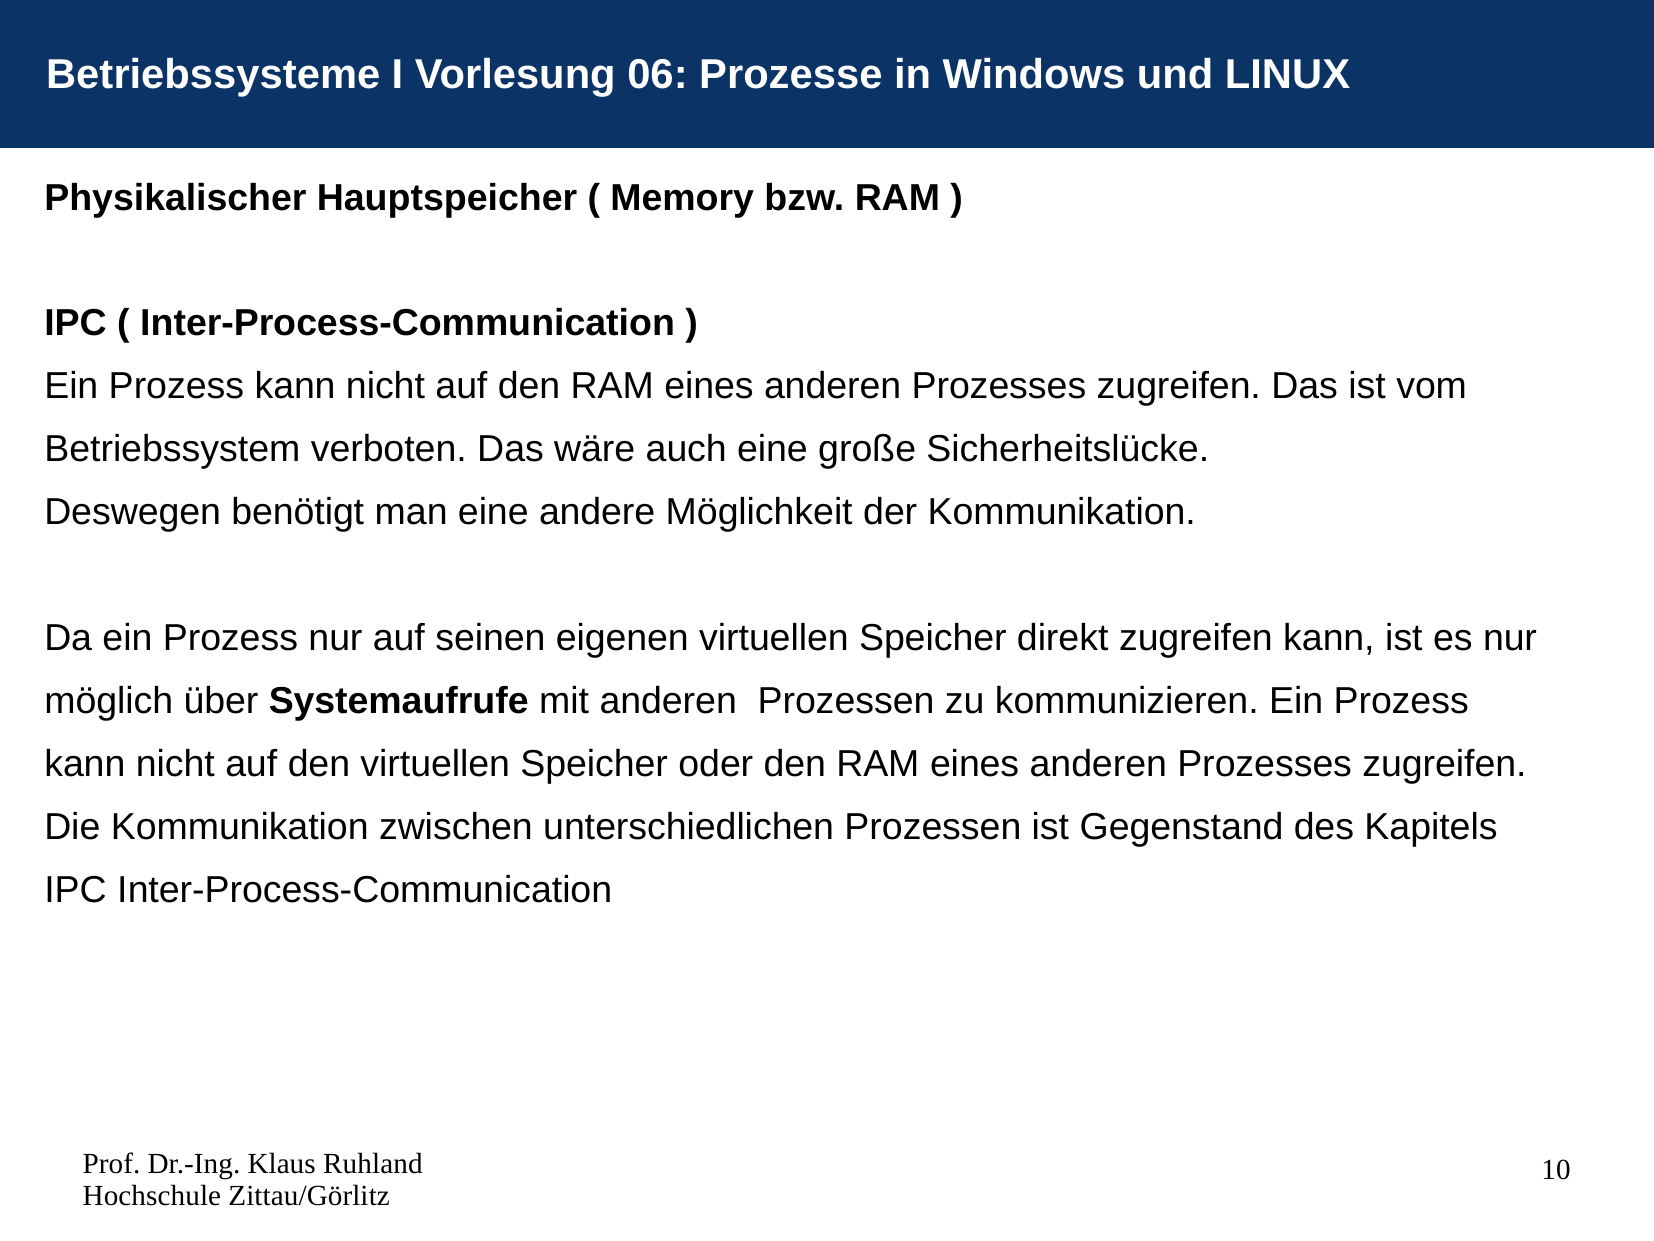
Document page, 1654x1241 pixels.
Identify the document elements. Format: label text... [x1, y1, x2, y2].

text_box Physikalischer Hauptspeicher ( Memory bzw. RAM ) IPC ( Inter-Process-Communication ) Ein Prozess kann nicht auf den RAM eines anderen Prozesses zugreifen. Das ist vom Betriebssystem verboten. Das wäre auch eine große Sicherheitslücke. Deswegen benötigt man eine andere Möglichkeit der Kommunikation. Da ein Prozess nur auf seinen eigenen virtuellen Speicher direkt zugreifen kann, ist es nur möglich über Systemaufrufe mit anderen Prozessen zu kommunizieren. Ein Prozess kann nicht auf den virtuellen Speicher oder den RAM eines anderen Prozesses zugreifen. Die Kommunikation zwischen unterschiedlichen Prozessen ist Gegenstand des Kapitels IPC Inter-Process-Communication [29, 147, 1565, 1121]
